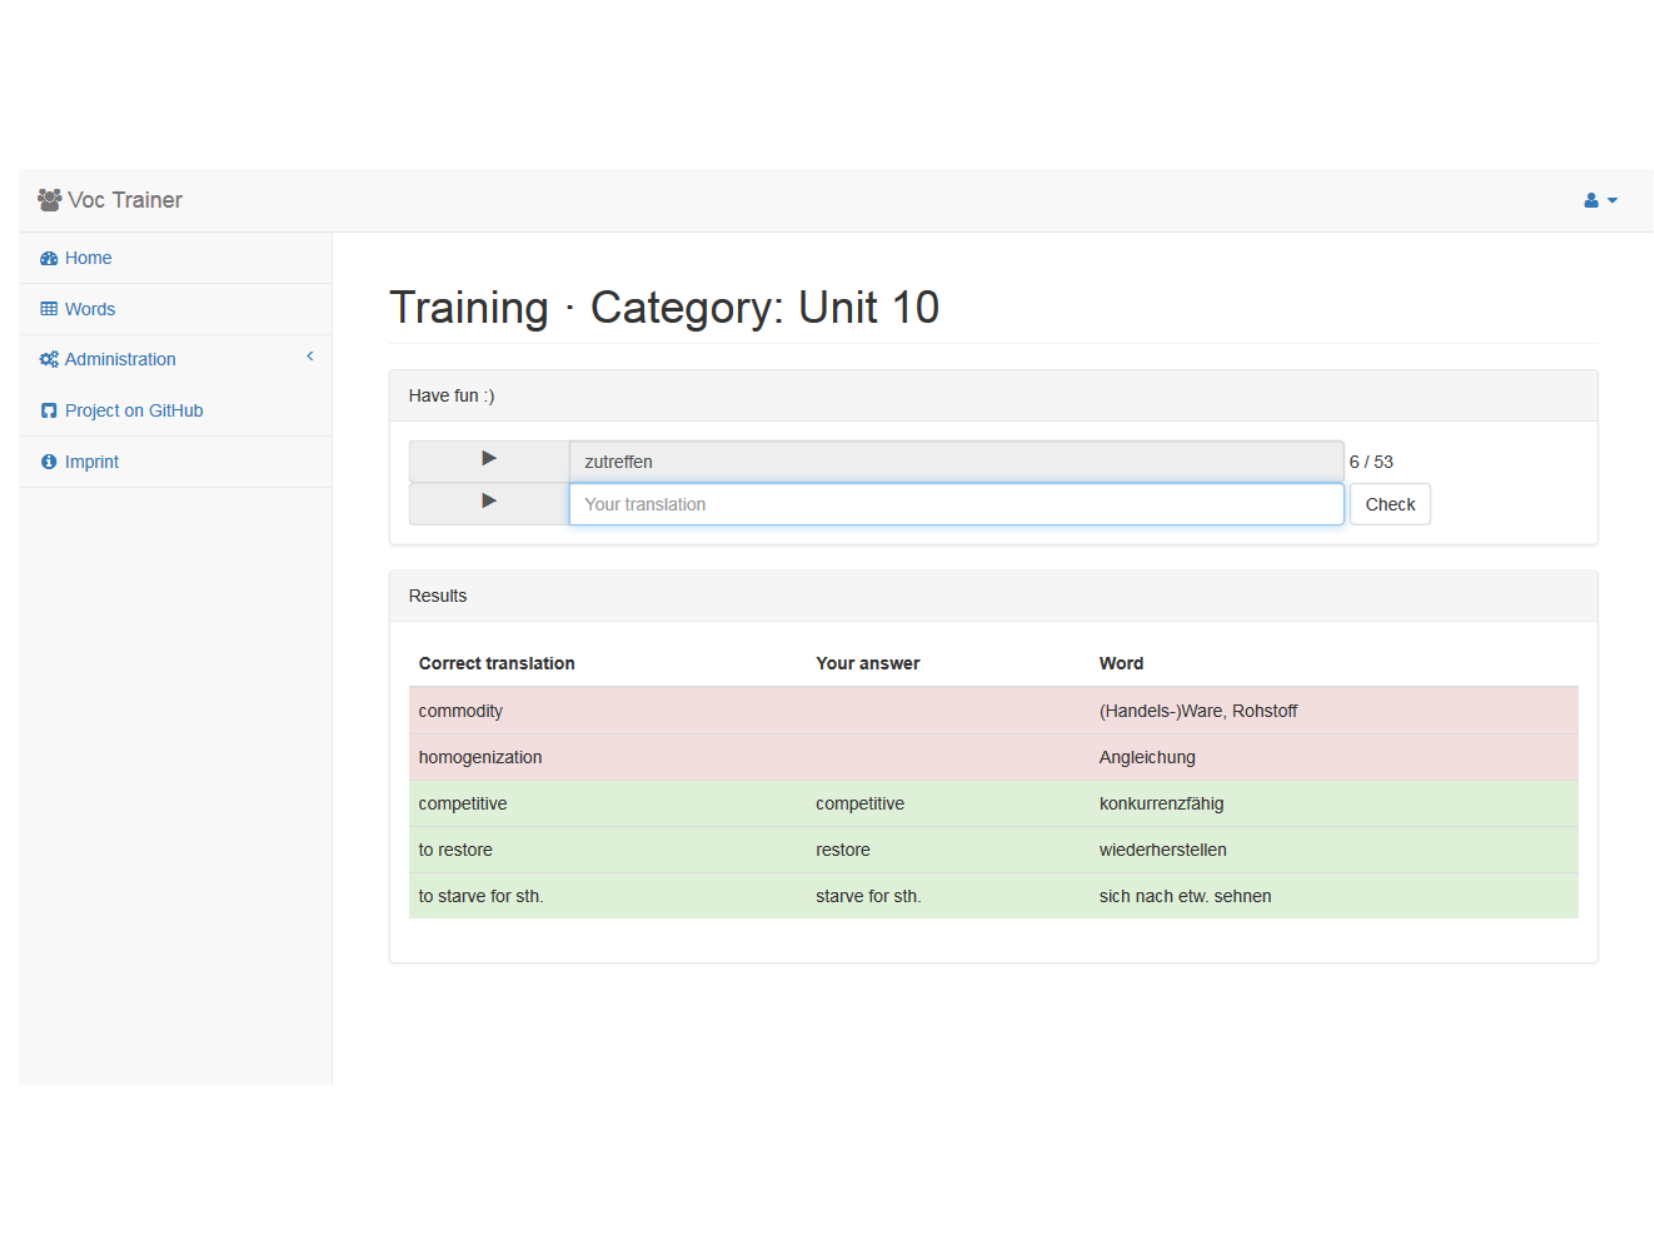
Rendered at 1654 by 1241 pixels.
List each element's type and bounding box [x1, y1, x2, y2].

picture [19, 169, 1654, 1085]
